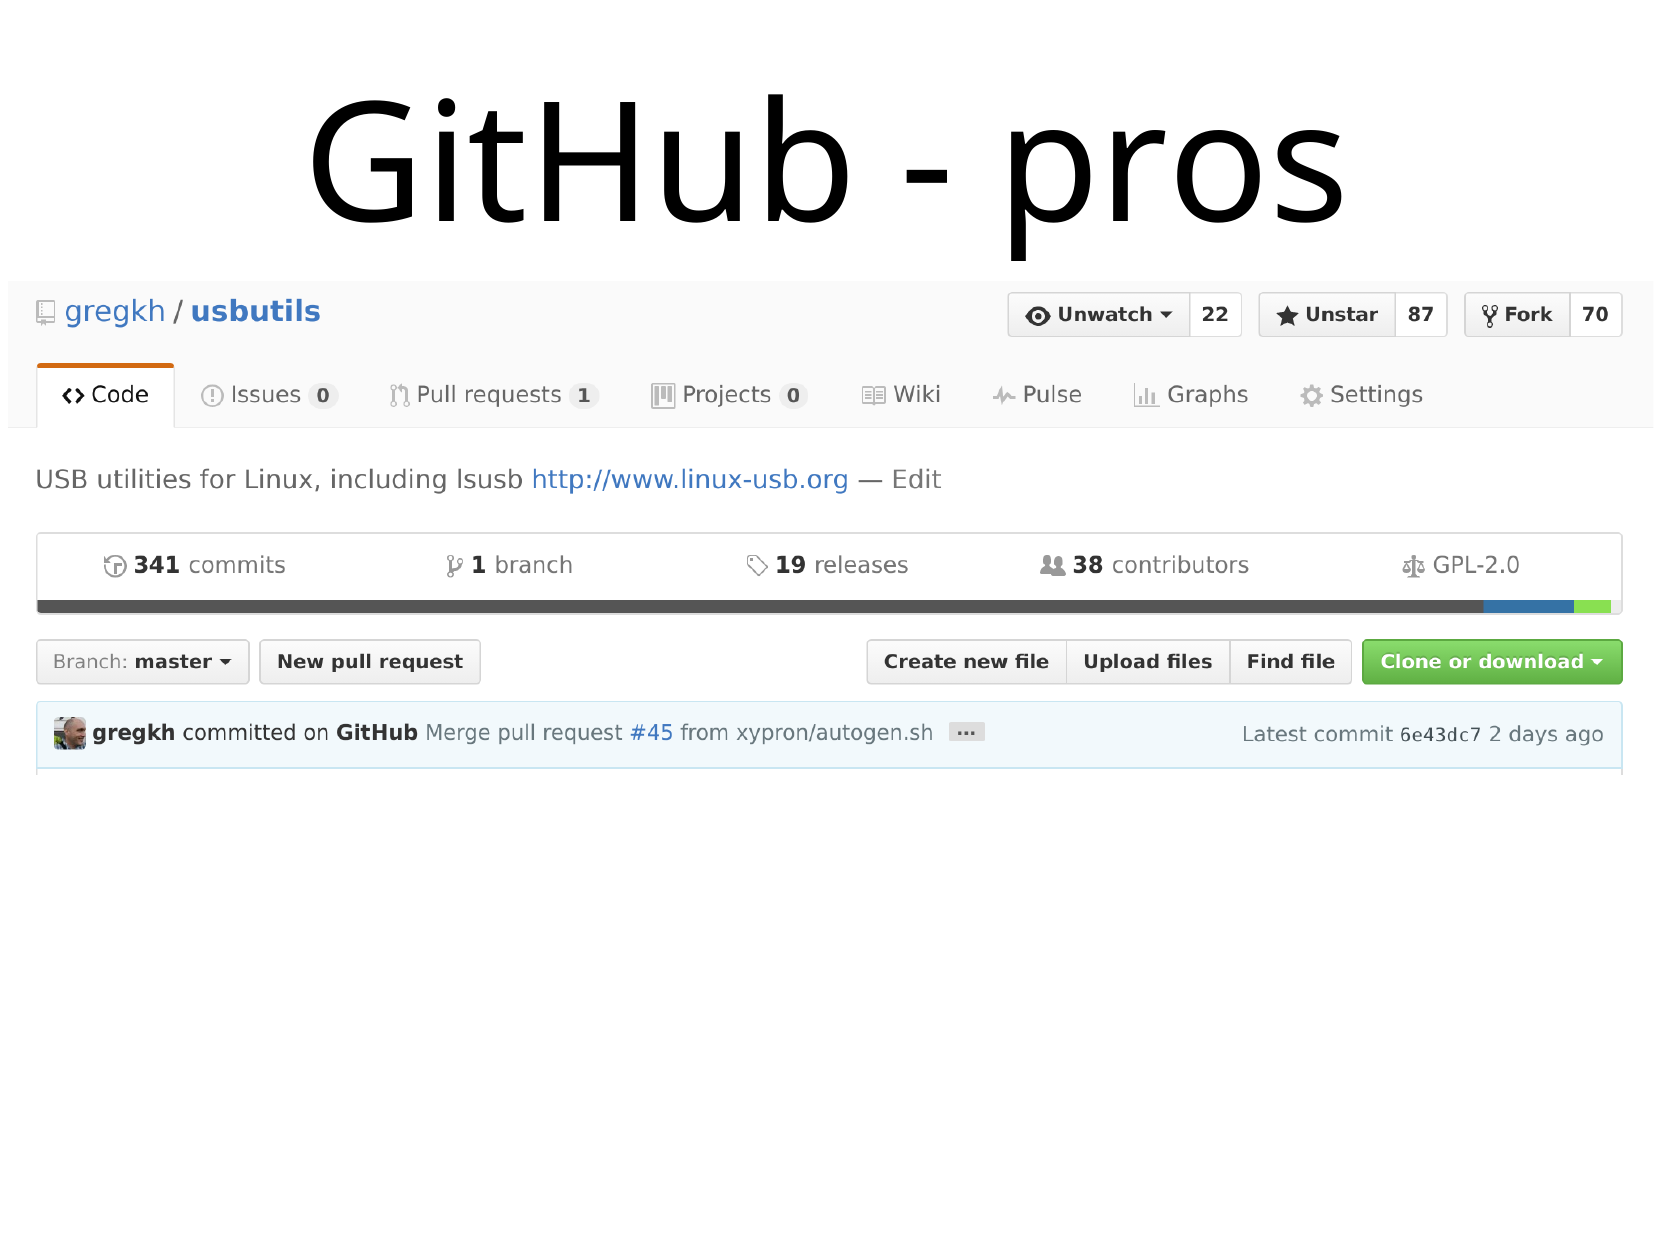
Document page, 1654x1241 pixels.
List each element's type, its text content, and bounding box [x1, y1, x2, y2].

text_box GitHub - pros [79, 35, 1575, 274]
picture [8, 281, 1654, 775]
